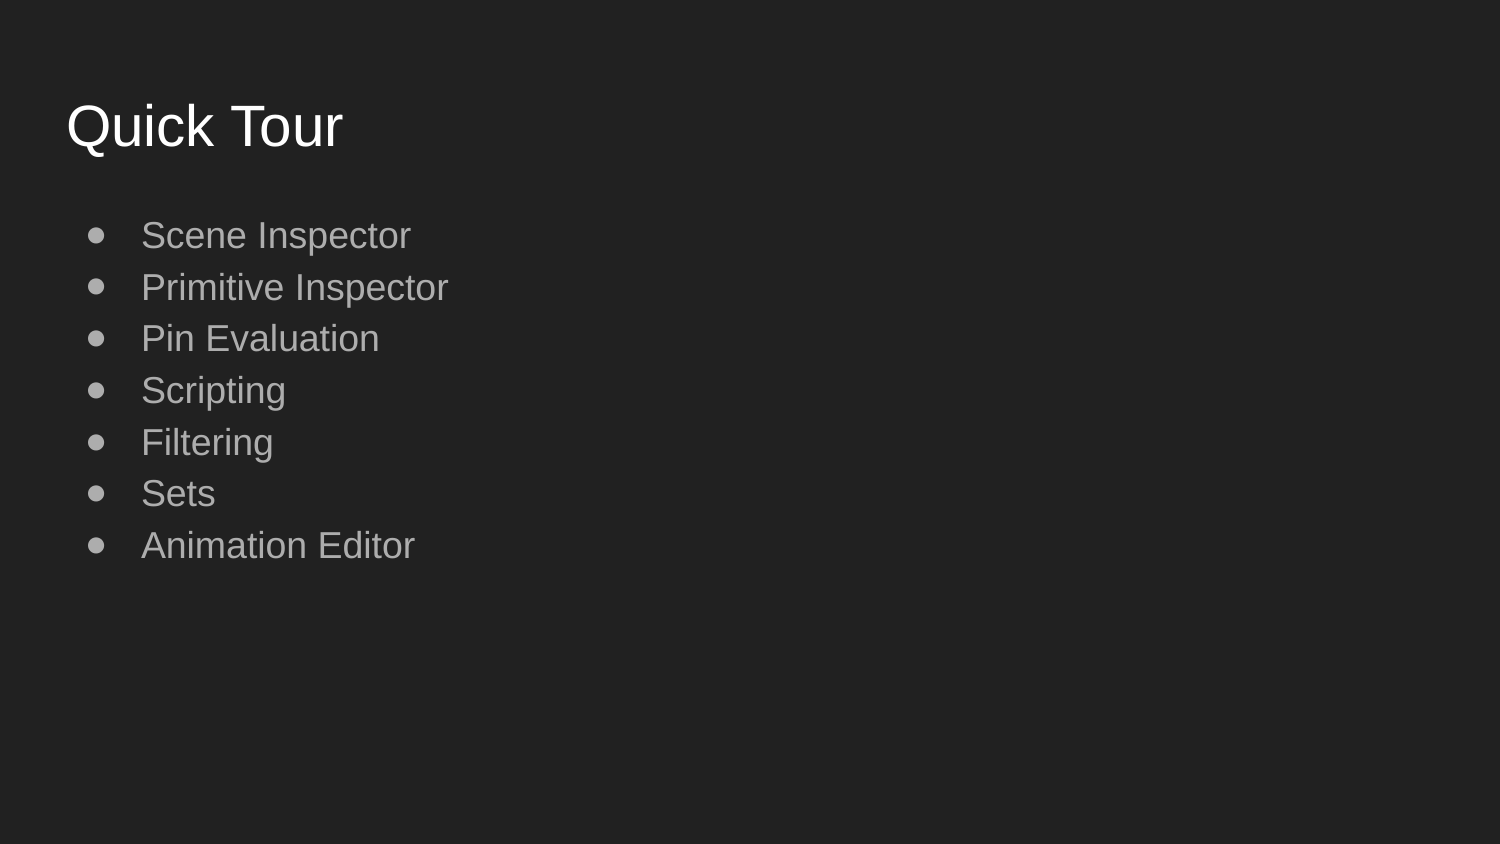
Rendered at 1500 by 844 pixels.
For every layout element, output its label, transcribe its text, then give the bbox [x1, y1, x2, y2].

title Quick Tour [51, 72, 1449, 167]
list Scene Inspector Primitive Inspector Pin Evaluation Scripting Filtering Sets Animation Editor [51, 189, 1449, 750]
